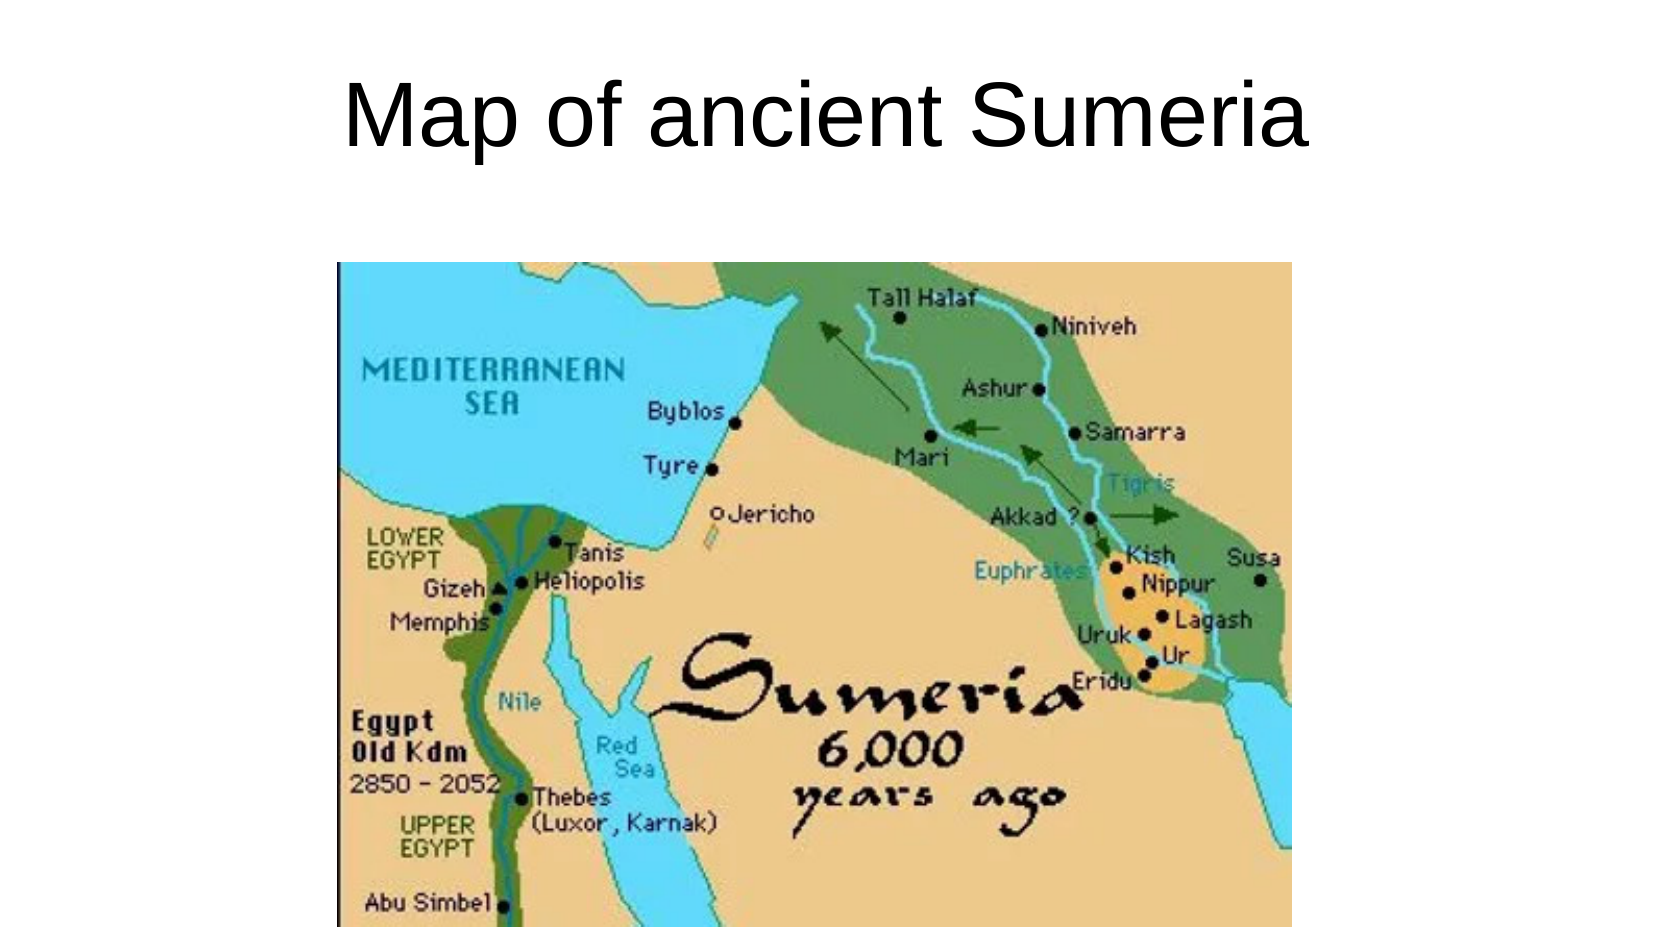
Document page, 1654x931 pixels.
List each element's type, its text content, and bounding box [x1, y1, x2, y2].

title Map of ancient Sumeria [82, 37, 1571, 193]
picture [337, 262, 1292, 928]
